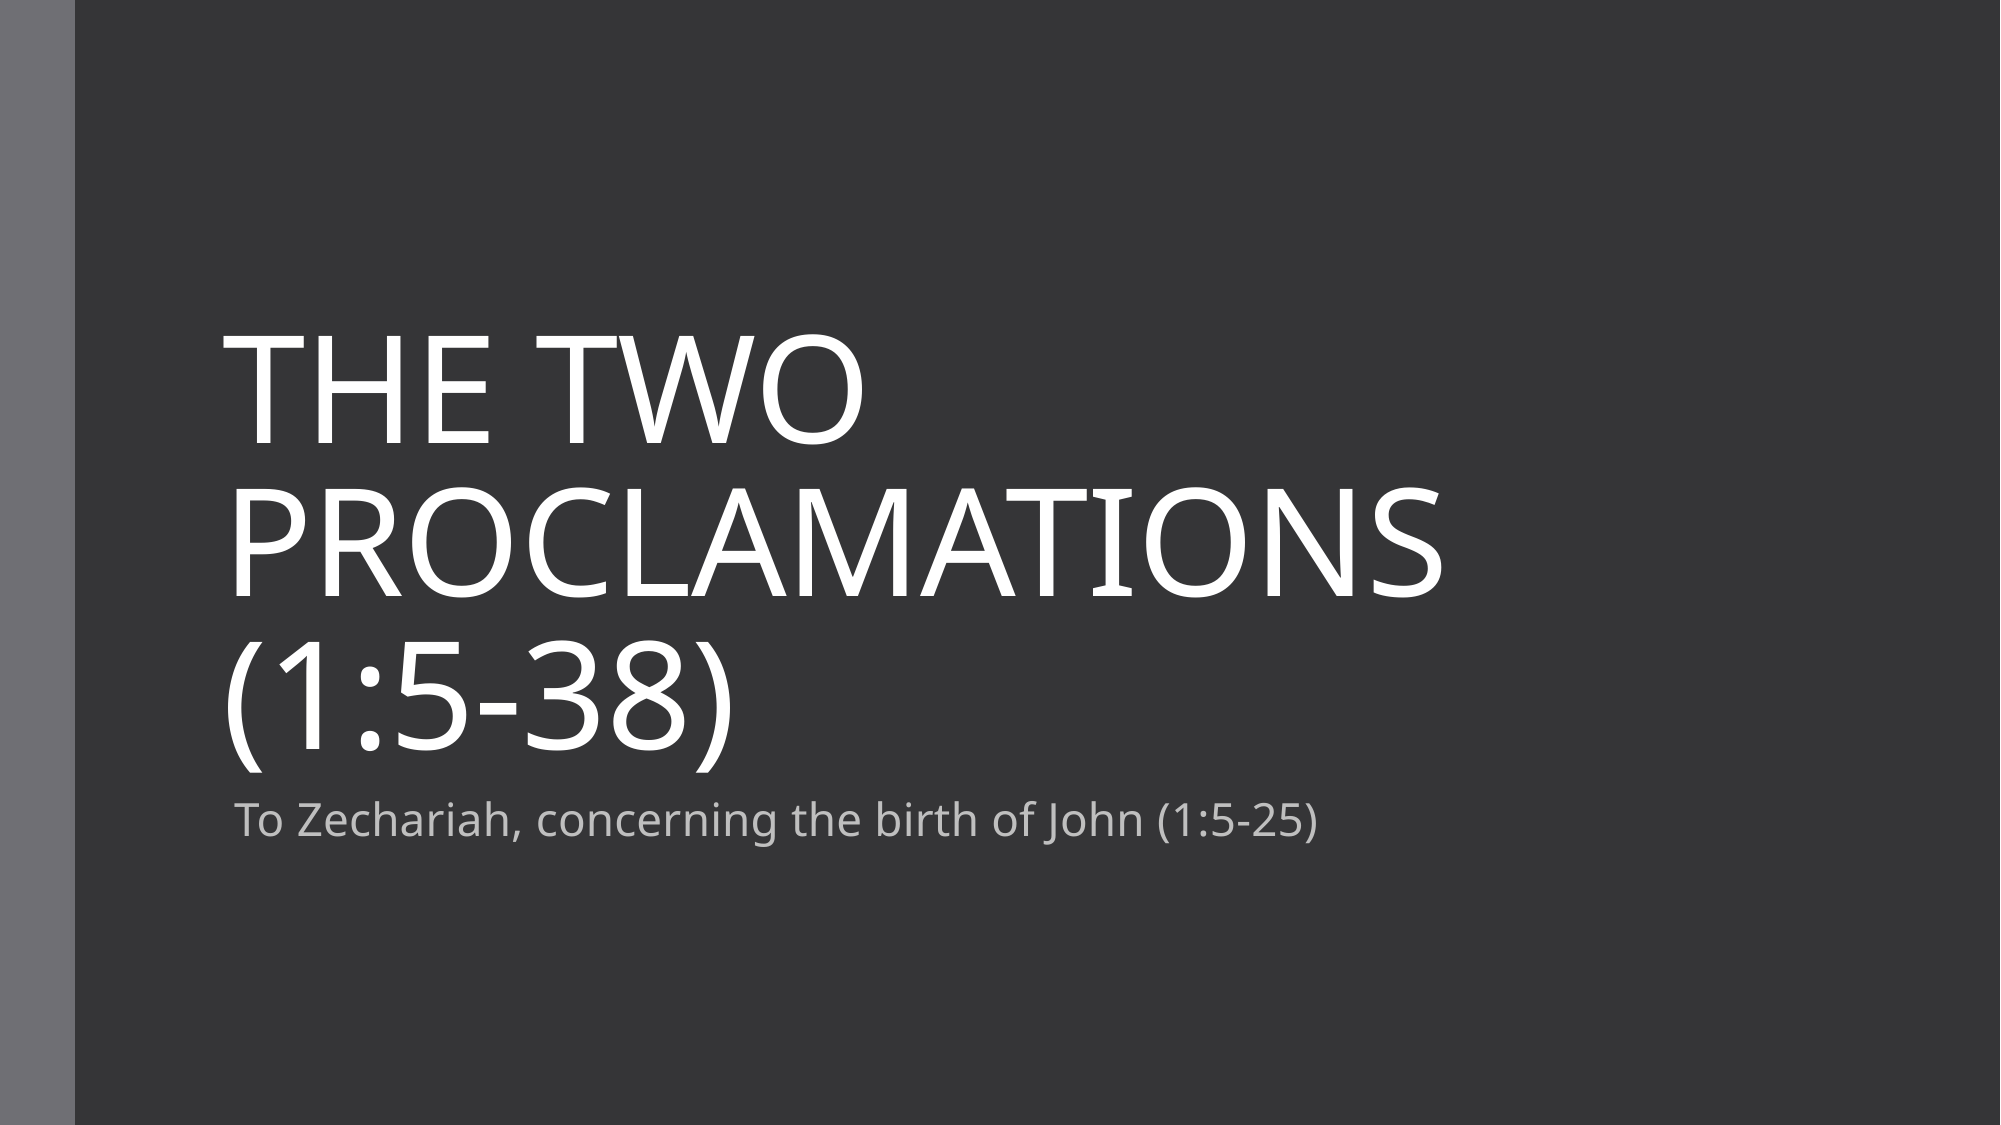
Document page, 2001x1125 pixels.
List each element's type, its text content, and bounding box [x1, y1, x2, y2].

subtitle To Zechariah, concerning the birth of John (1:5-25) [206, 787, 1752, 1066]
title THE TWO PROCLAMATIONS (1:5-38) [206, 124, 1752, 787]
